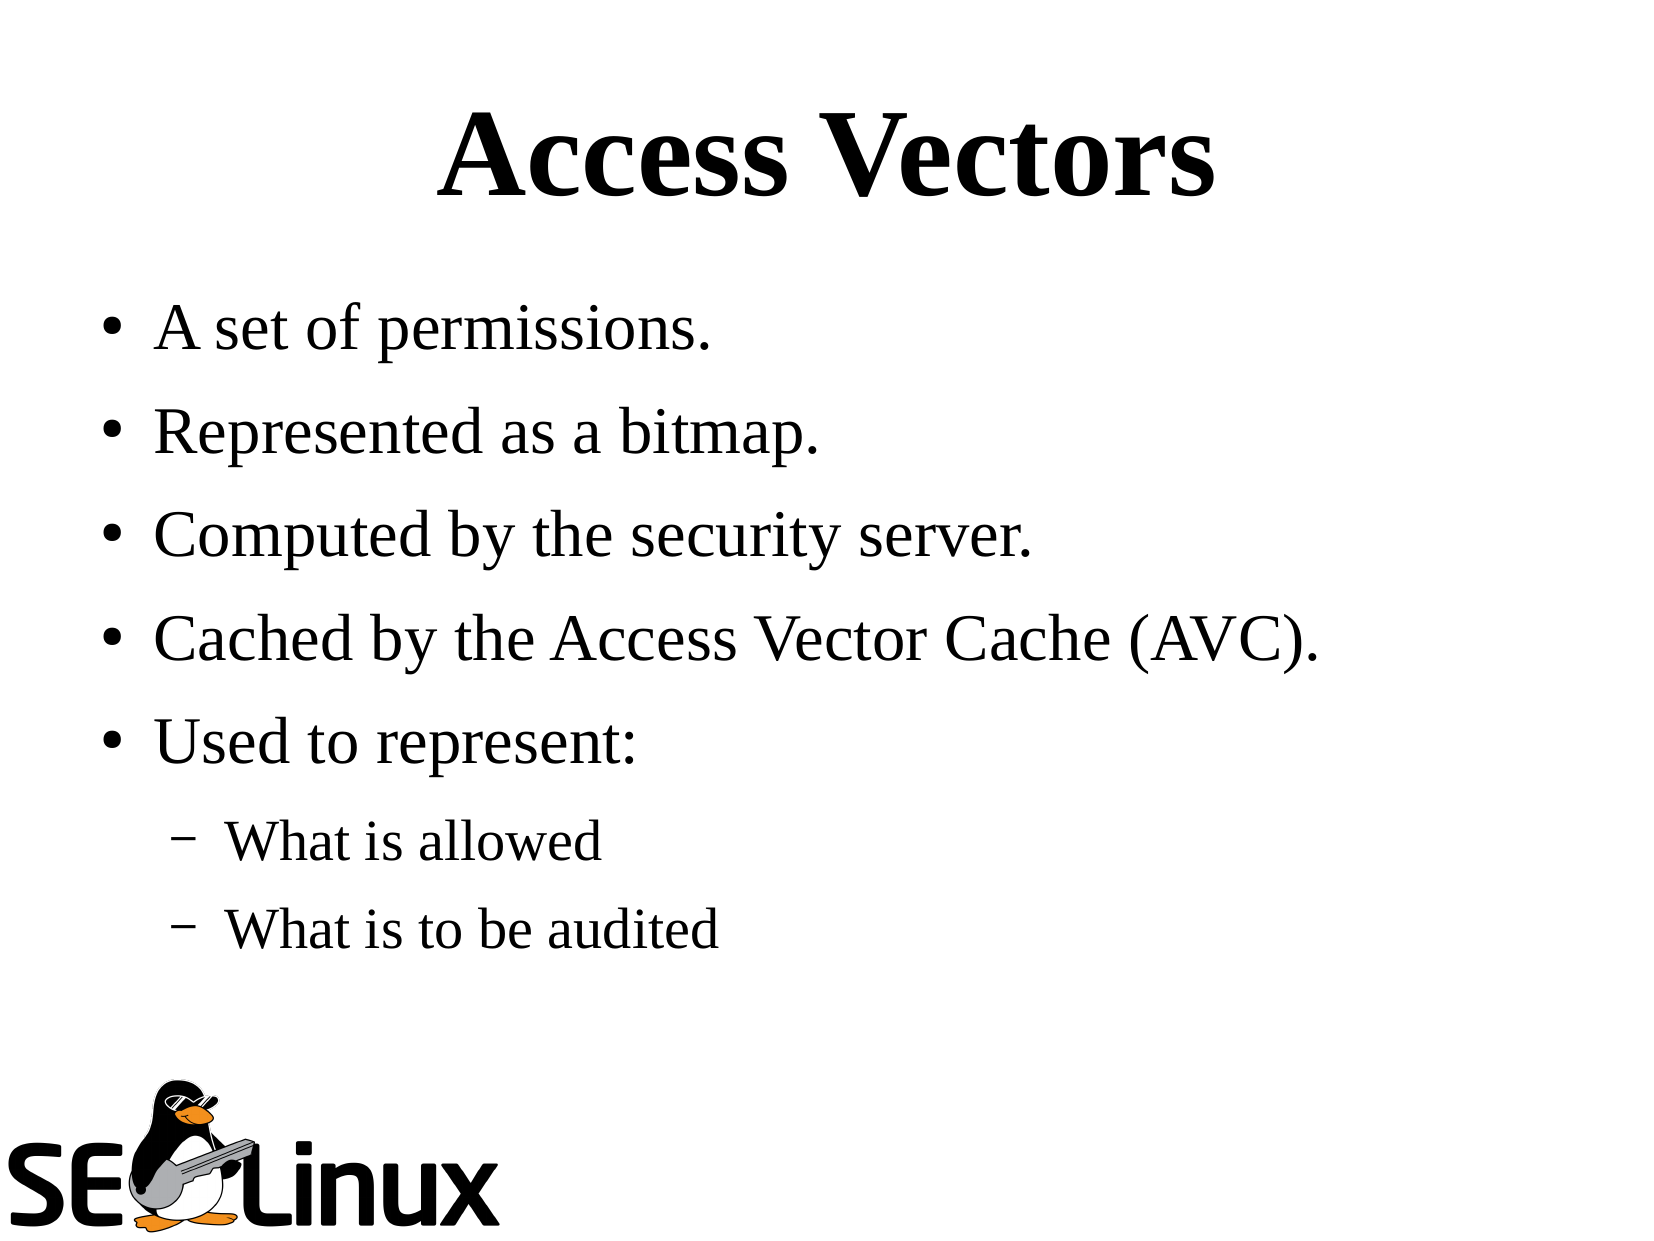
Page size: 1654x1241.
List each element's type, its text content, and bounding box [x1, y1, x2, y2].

list A set of permissions. Represented as a bitmap. Computed by the security server. Cached by the Access Vector Cache (AVC). Used to represent: What is allowed What is to be audited [82, 290, 1571, 1010]
picture [0, 919, 526, 1241]
title Access Vectors [82, 49, 1571, 257]
